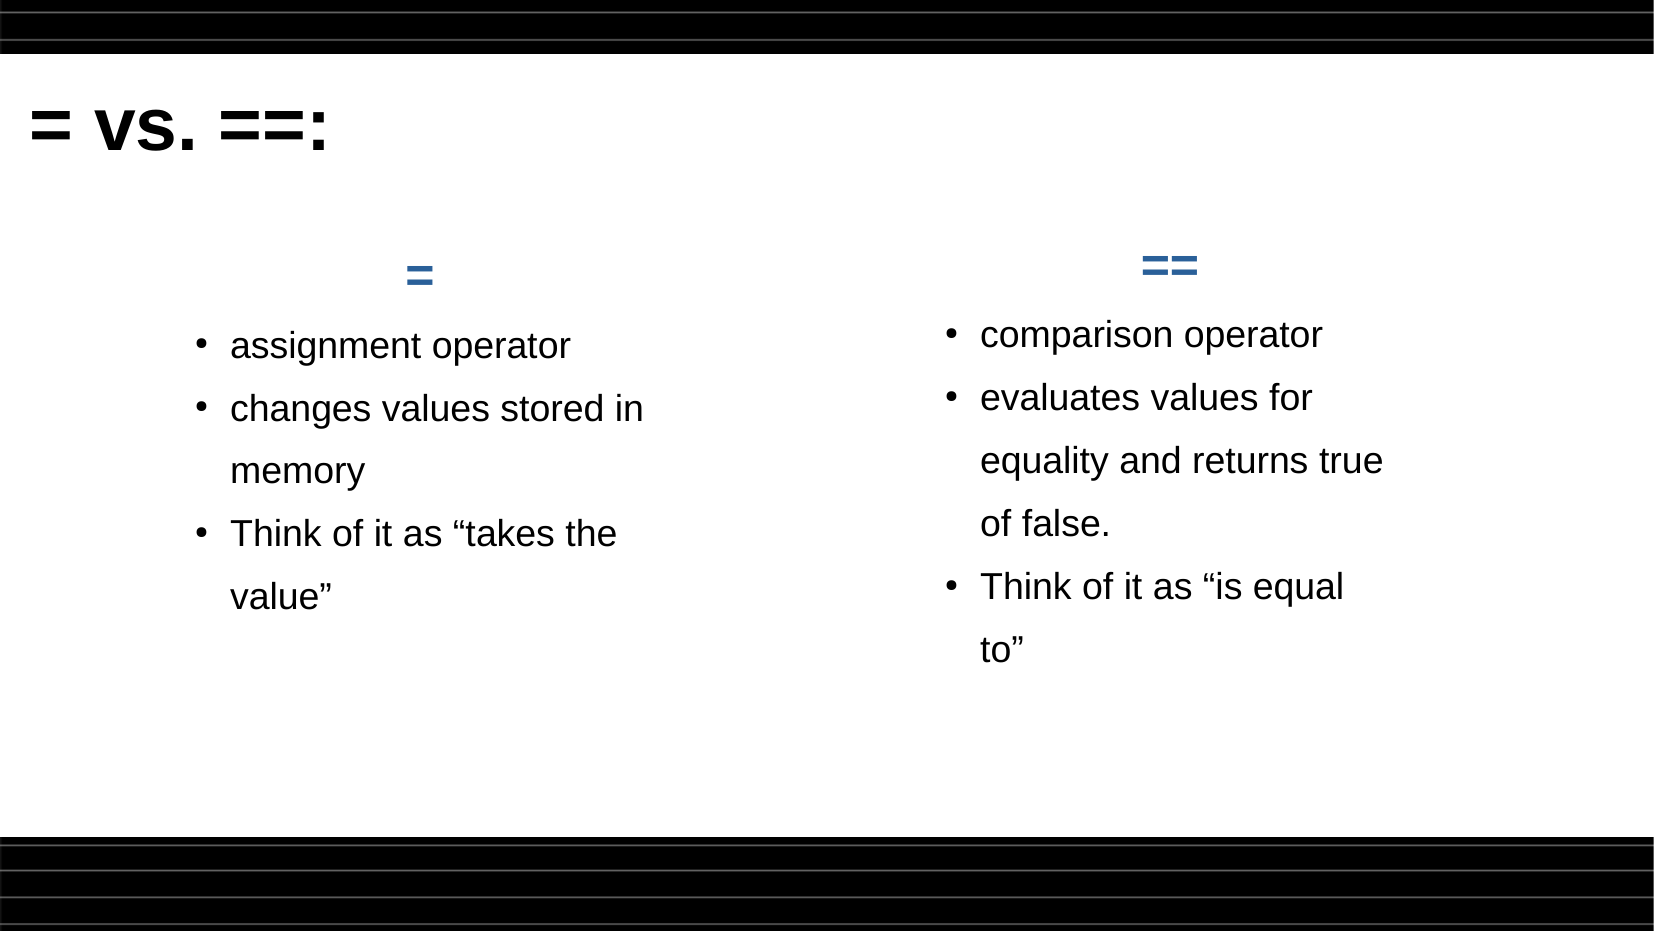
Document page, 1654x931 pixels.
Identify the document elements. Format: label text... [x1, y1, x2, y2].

text_box = assignment operator changes values stored in memory Think of it as “takes the value” [180, 240, 661, 626]
picture [0, 0, 1654, 54]
picture [0, 837, 1654, 931]
text_box = vs. ==: [15, 75, 1591, 174]
text_box == comparison operator evaluates values for equality and returns true of false. Think of it as “is equal to” [930, 229, 1411, 678]
